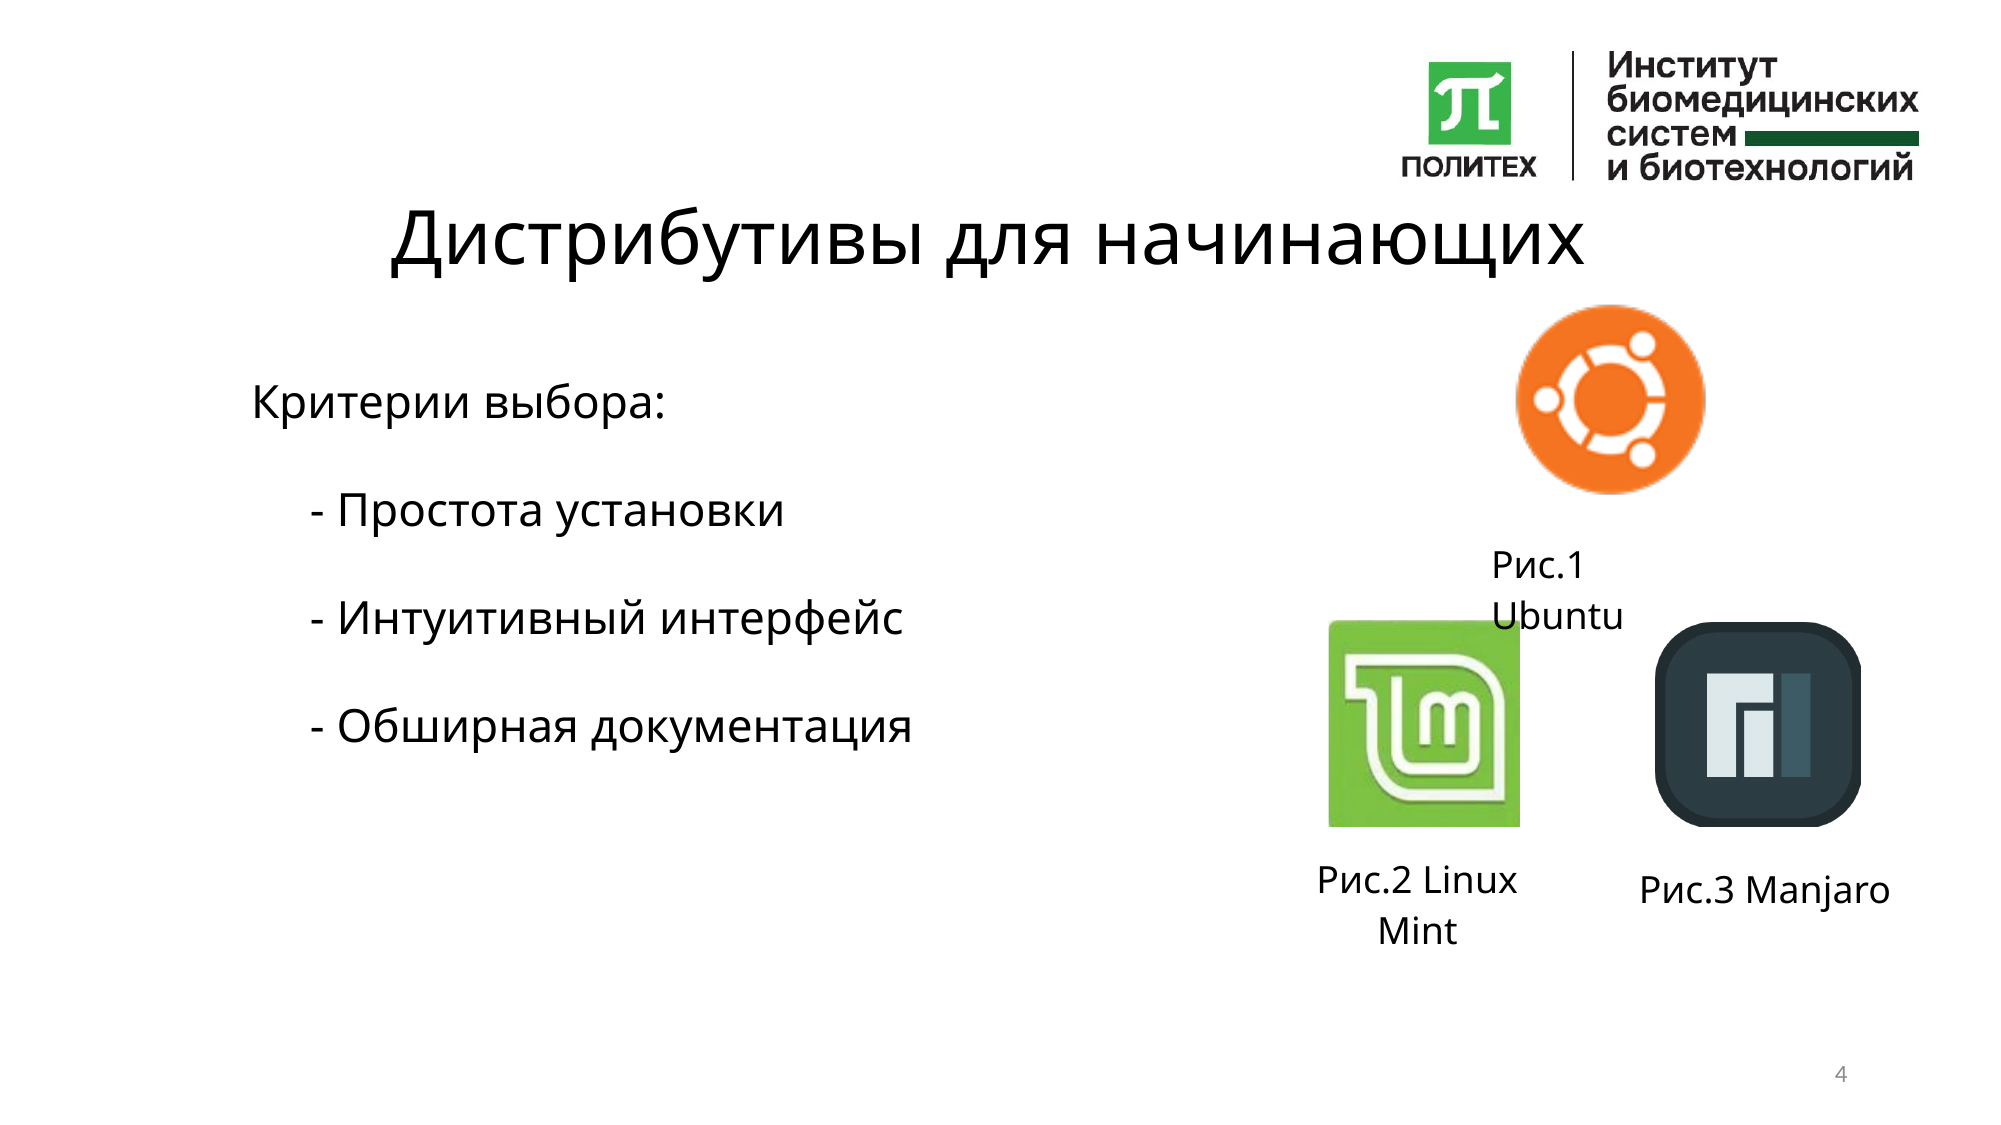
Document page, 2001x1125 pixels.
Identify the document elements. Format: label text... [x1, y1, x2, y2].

picture [1361, 29, 1949, 213]
text_box Дистрибутивы для начинающих [177, 177, 1802, 355]
text_box Рис.3 Manjaro [1624, 856, 1920, 957]
picture [1505, 355, 1714, 502]
text_box Рис.1 Ubuntu [1476, 531, 1743, 634]
text_box Критерии выбора: - Простота установки - Интуитивный интерфейс - Обширная документация [236, 362, 1270, 916]
picture [1328, 620, 1520, 827]
picture [1653, 620, 1861, 827]
text_box Рис.2 Linux Mint [1269, 846, 1565, 948]
